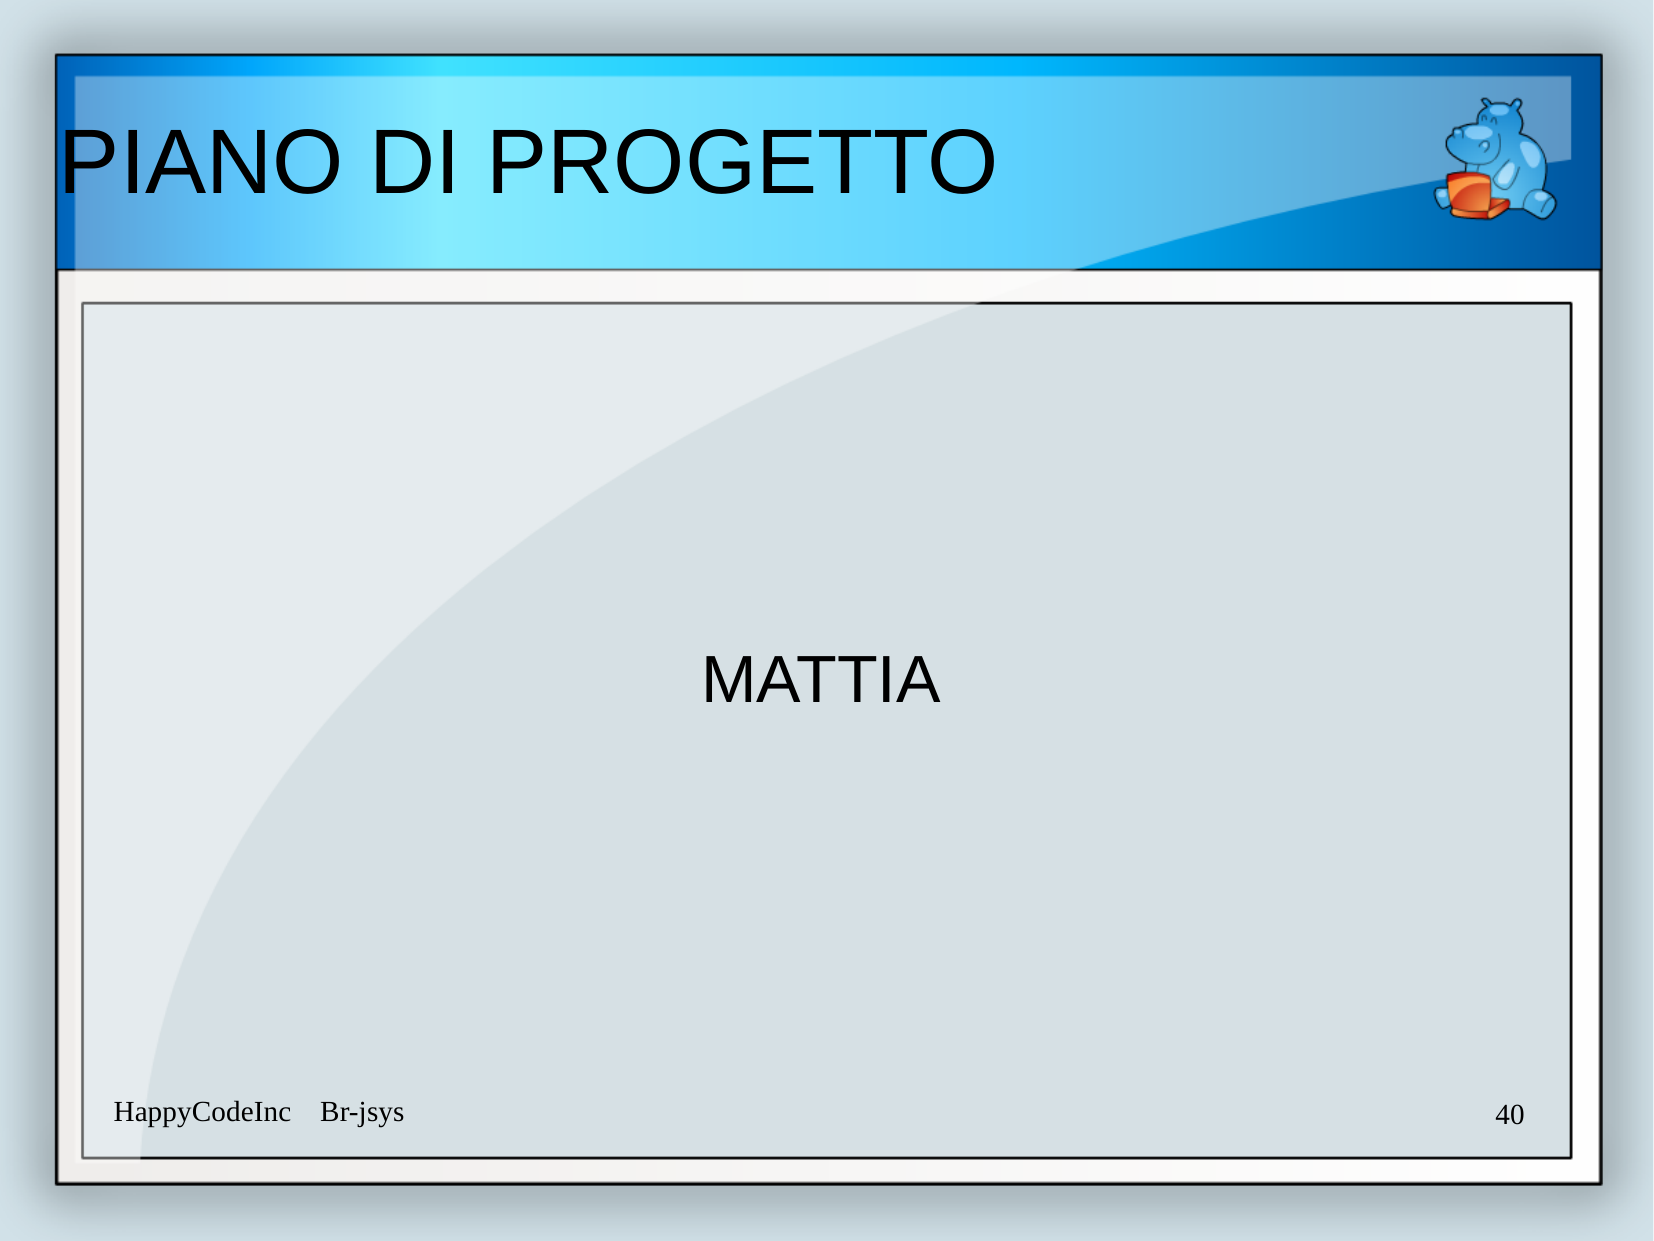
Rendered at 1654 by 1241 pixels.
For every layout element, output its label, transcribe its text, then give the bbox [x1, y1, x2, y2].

title PIANO DI PROGETTO [59, 66, 1388, 259]
subtitle MATTIA [76, 302, 1565, 1056]
picture [0, 0, 1654, 1241]
